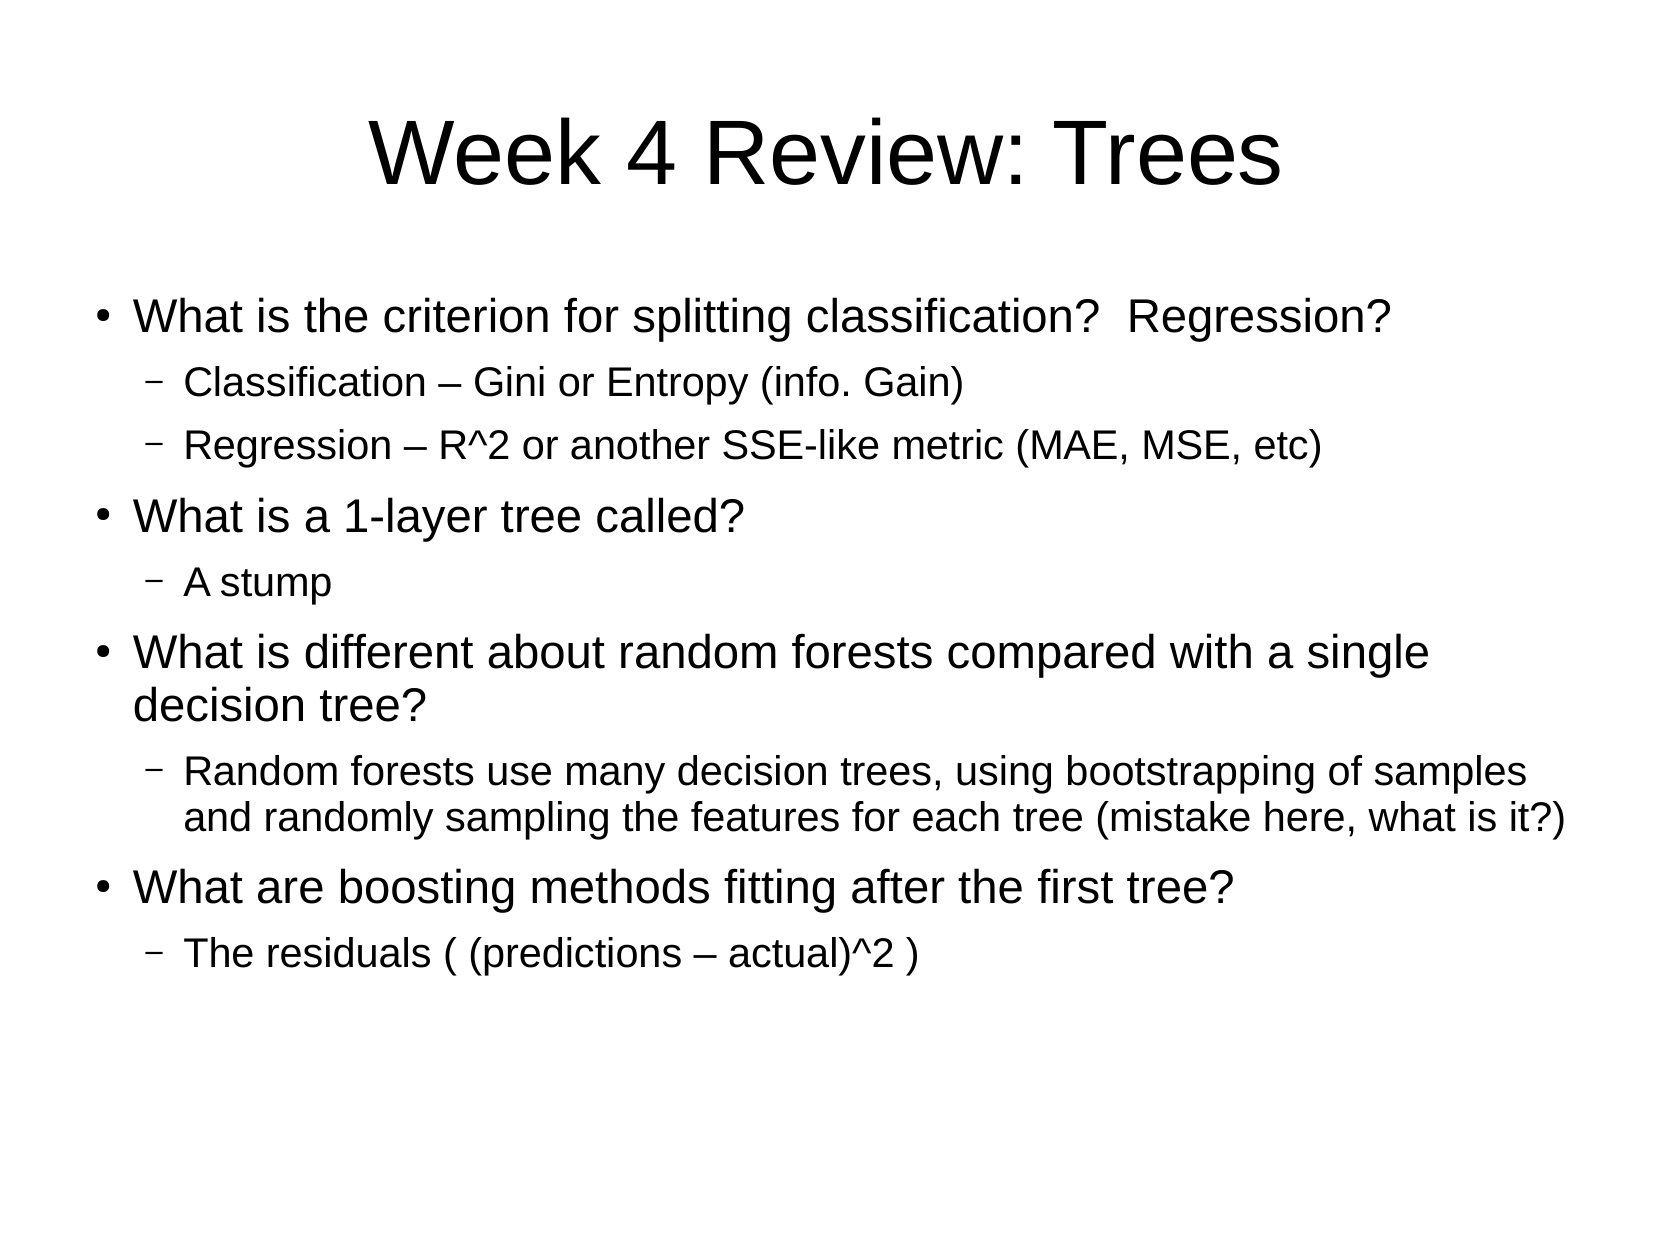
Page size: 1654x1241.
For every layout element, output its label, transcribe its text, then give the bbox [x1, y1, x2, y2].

title Week 4 Review: Trees [82, 49, 1571, 257]
list What is the criterion for splitting classification? Regression? Classification – Gini or Entropy (info. Gain) Regression – R^2 or another SSE-like metric (MAE, MSE, etc) What is a 1-layer tree called? A stump What is different about random forests compared with a single decision tree? Random forests use many decision trees, using bootstrapping of samples and randomly sampling the features for each tree (mistake here, what is it?) What are boosting methods fitting after the first tree? The residuals ( (predictions – actual)^2 ) [82, 290, 1571, 1010]
